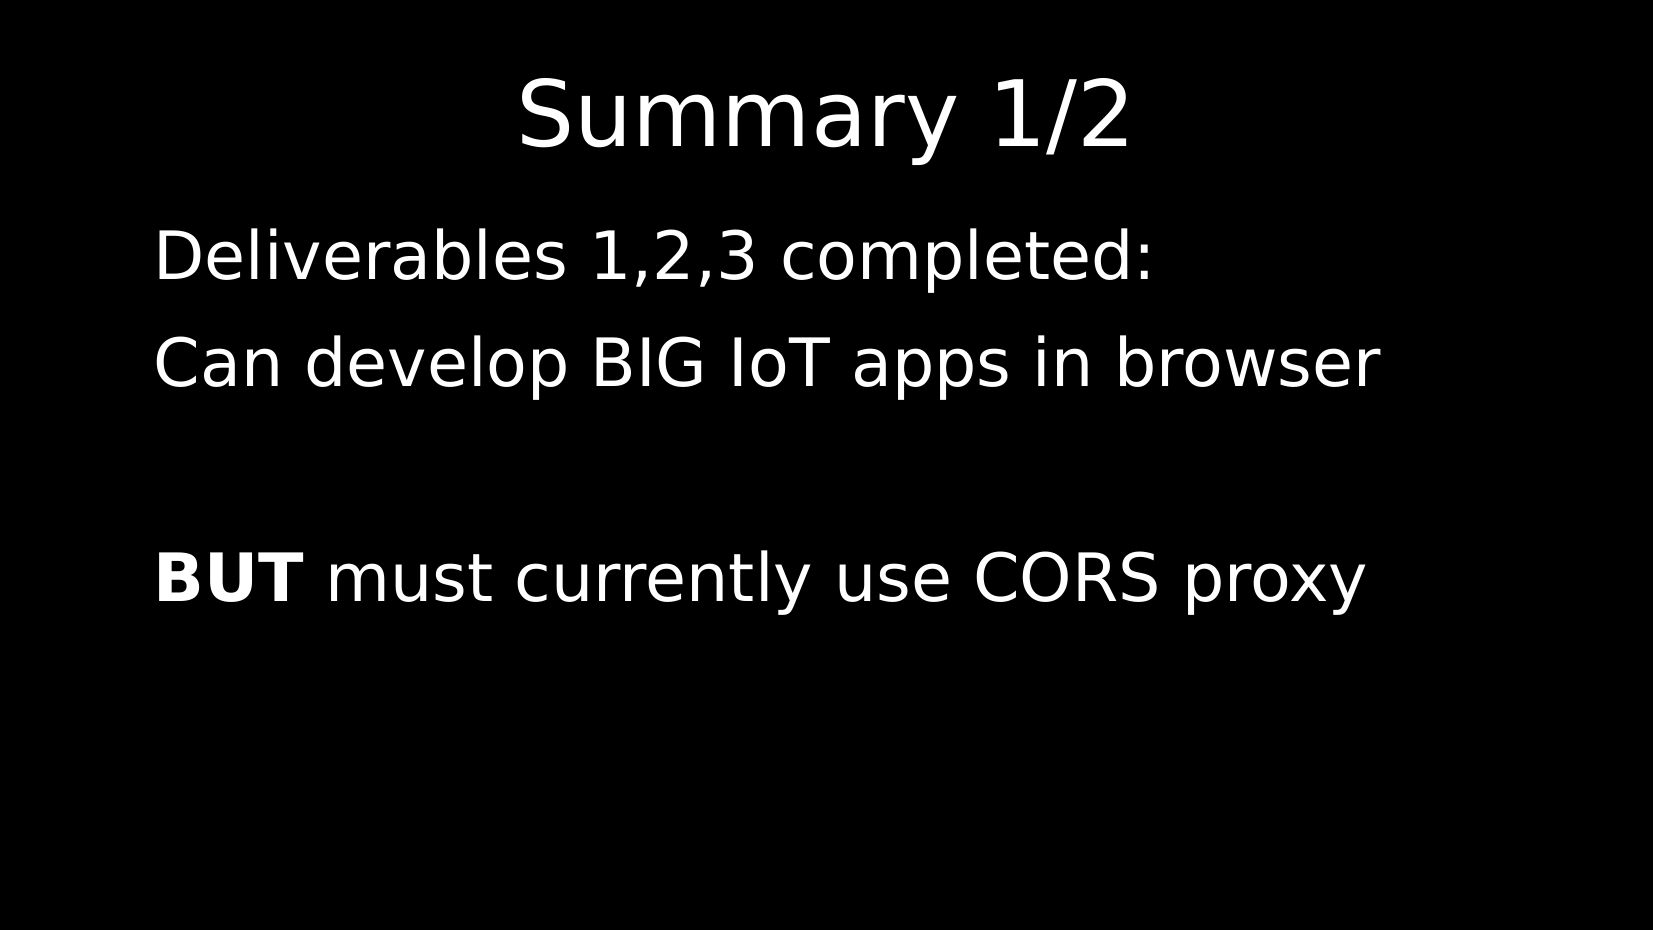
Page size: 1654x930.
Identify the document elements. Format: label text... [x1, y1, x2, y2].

list Deliverables 1,2,3 completed: Can develop BIG IoT apps in browser BUT must currently use CORS proxy [82, 217, 1653, 826]
title Summary 1/2 [82, 37, 1571, 193]
